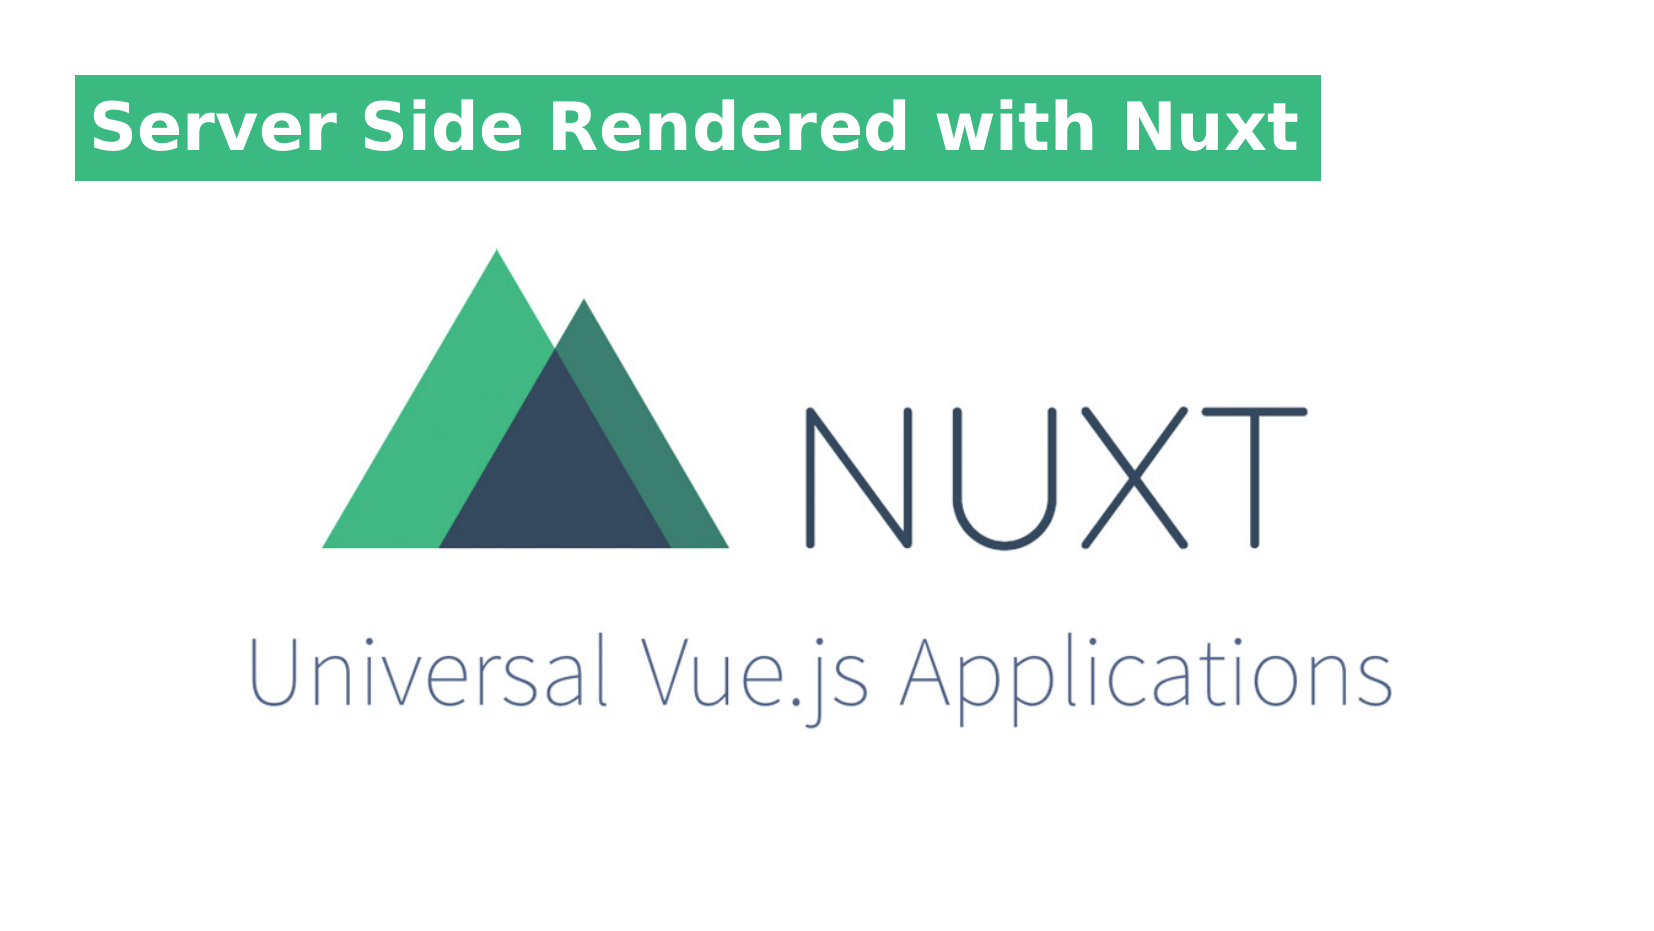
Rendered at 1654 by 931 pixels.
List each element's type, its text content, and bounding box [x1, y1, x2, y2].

picture [124, 47, 1529, 931]
text_box Server Side Rendered with Nuxt [75, 75, 1321, 181]
